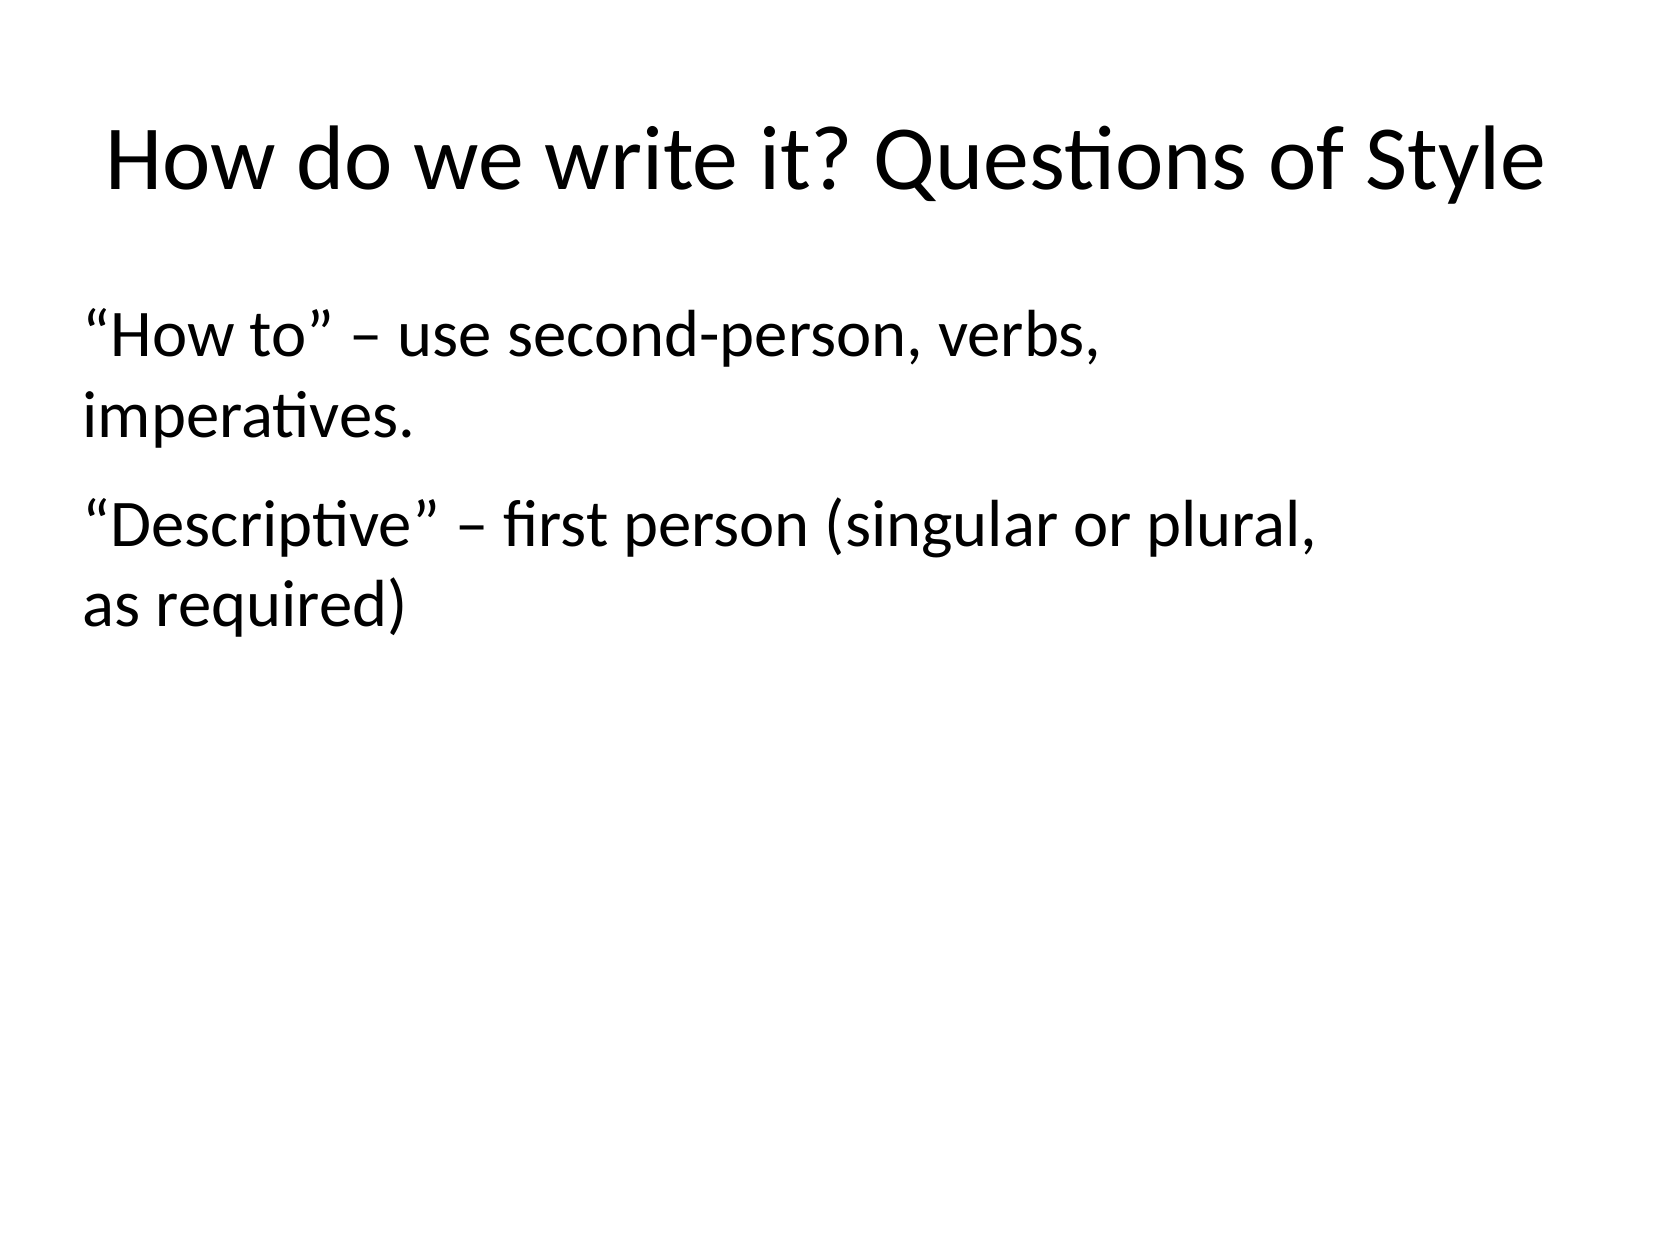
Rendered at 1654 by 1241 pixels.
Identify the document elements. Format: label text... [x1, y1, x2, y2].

title How do we write it? Questions of Style [82, 49, 1571, 257]
list “How to” – use second-person, verbs, imperatives. “Descriptive” – first person (singular or plural, as required) [82, 290, 1363, 754]
